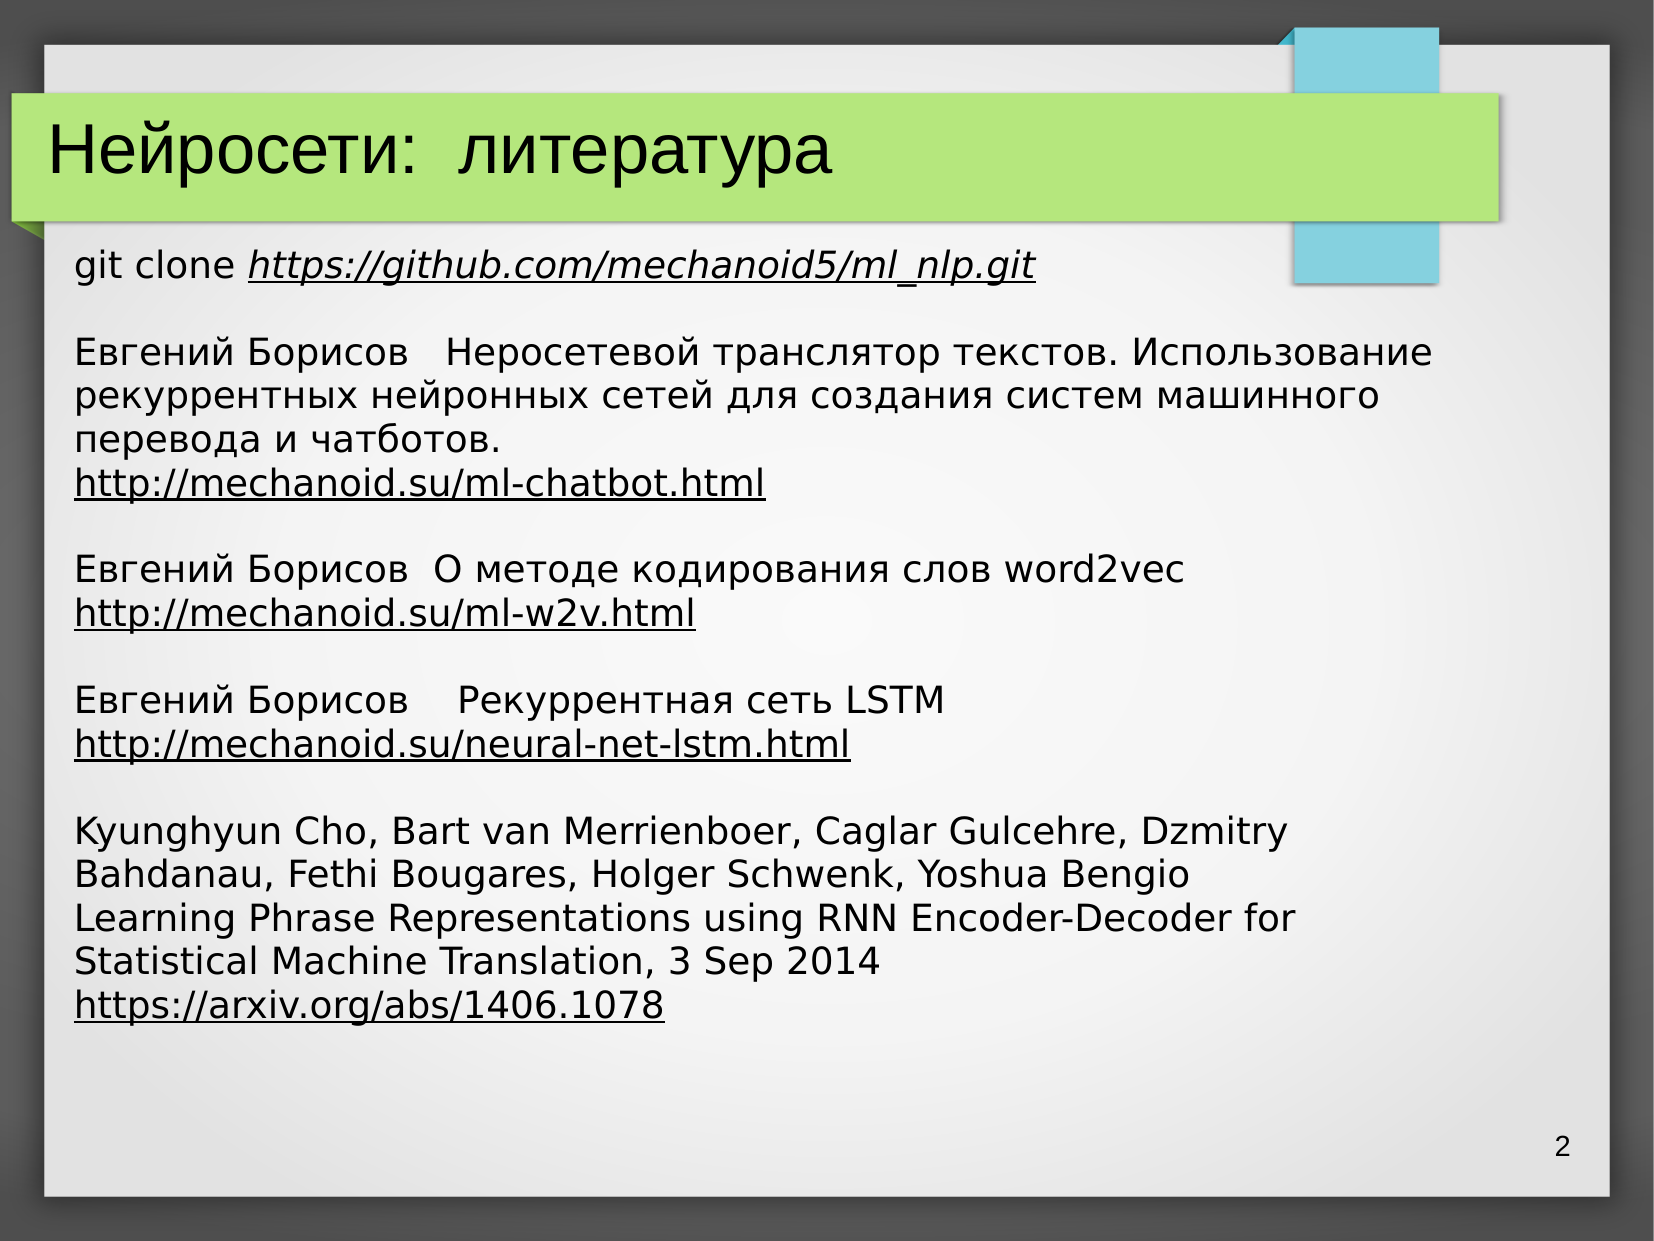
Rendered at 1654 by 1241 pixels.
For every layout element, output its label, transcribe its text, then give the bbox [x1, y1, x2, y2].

title Нейросети: литература [47, 96, 1536, 201]
text_box git clone https://github.com/mechanoid5/ml_nlp.git Евгений Борисов Неросетевой транслятор текстов. Использование рекуррентных нейронных сетей для создания систем машинного перевода и чатботов. http://mechanoid.su/ml-chatbot.html Евгений Борисов О методе кодирования слов word2vec http://mechanoid.su/ml-w2v.html Евгений Борисов Рекуррентная сеть LSTM http://mechanoid.su/neural-net-lstm.html Kyunghyun Cho, Bart van Merrienboer, Caglar Gulcehre, Dzmitry Bahdanau, Fethi Bougares, Holger Schwenk, Yoshua Bengio Learning Phrase Representations using RNN Encoder-Decoder for Statistical Machine Translation, 3 Sep 2014 https://arxiv.org/abs/1406.1078 [59, 236, 1489, 1166]
picture [0, 0, 1654, 1241]
